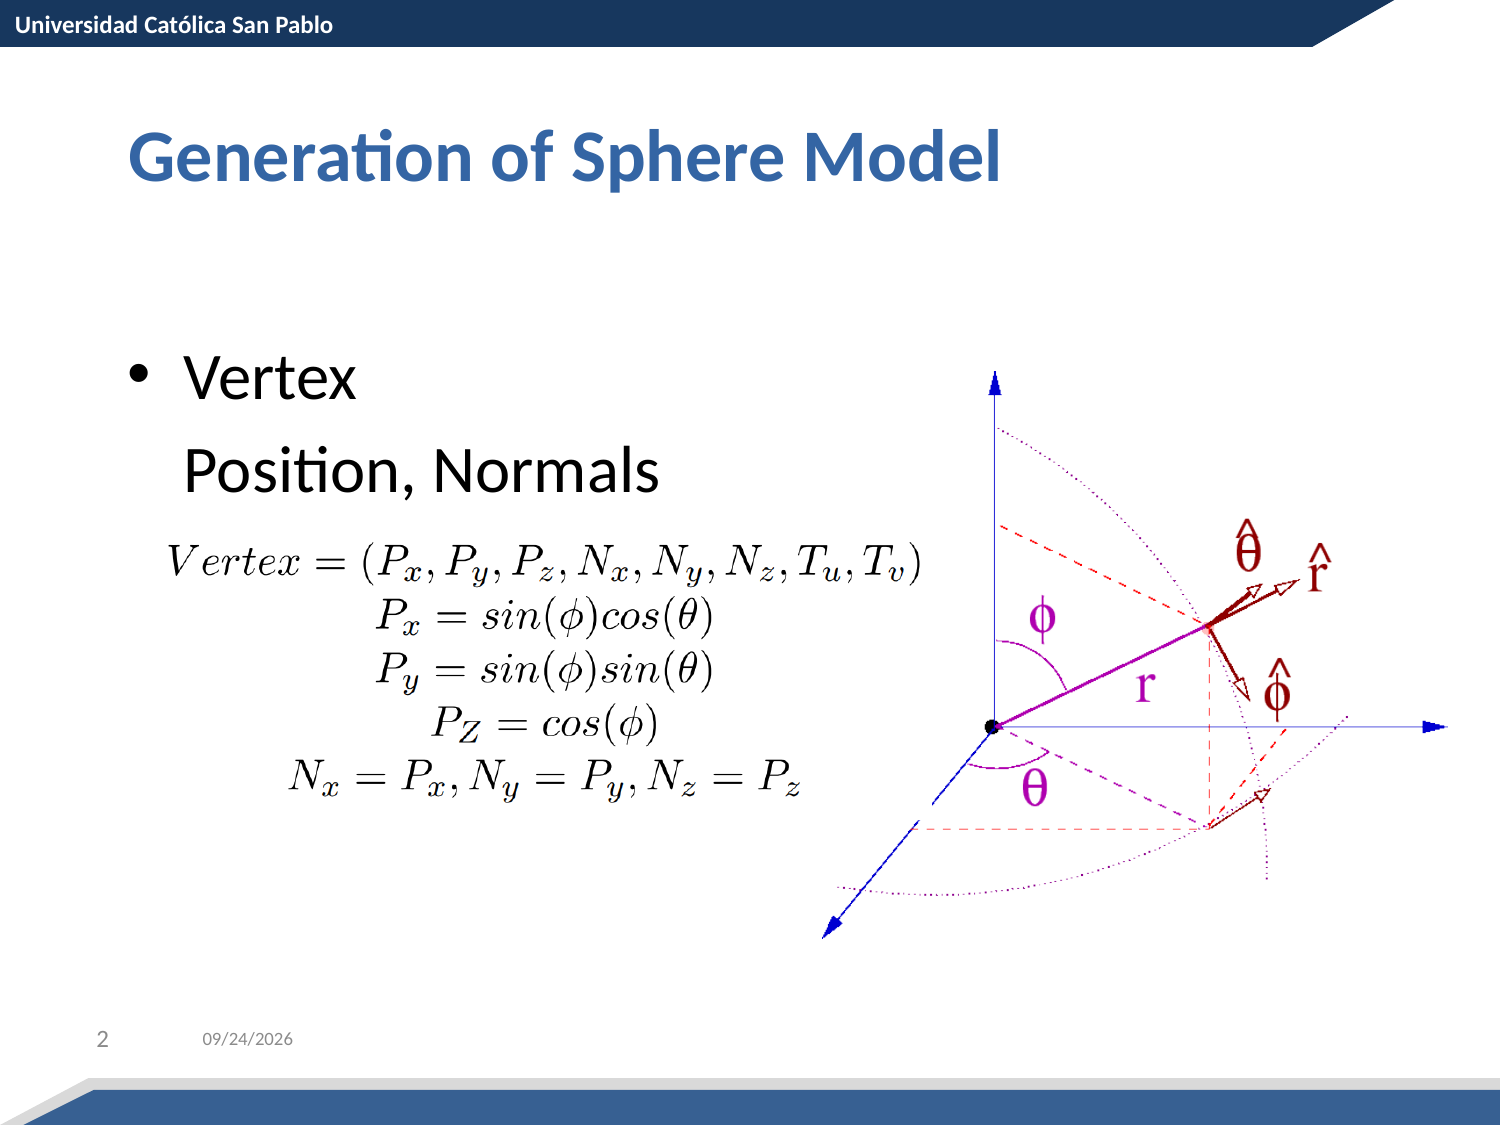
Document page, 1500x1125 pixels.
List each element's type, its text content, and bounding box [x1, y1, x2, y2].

text_box Universidad Católica San Pablo [0, 0, 1395, 47]
title Generation of Sphere Model [112, 99, 1021, 225]
picture [159, 371, 1448, 939]
text_box [0, 1078, 1500, 1125]
list Vertex Position, Normals [112, 324, 1388, 1000]
slide_number 10/03/2018 [187, 1007, 364, 1068]
slide_number <number> [58, 1007, 125, 1068]
